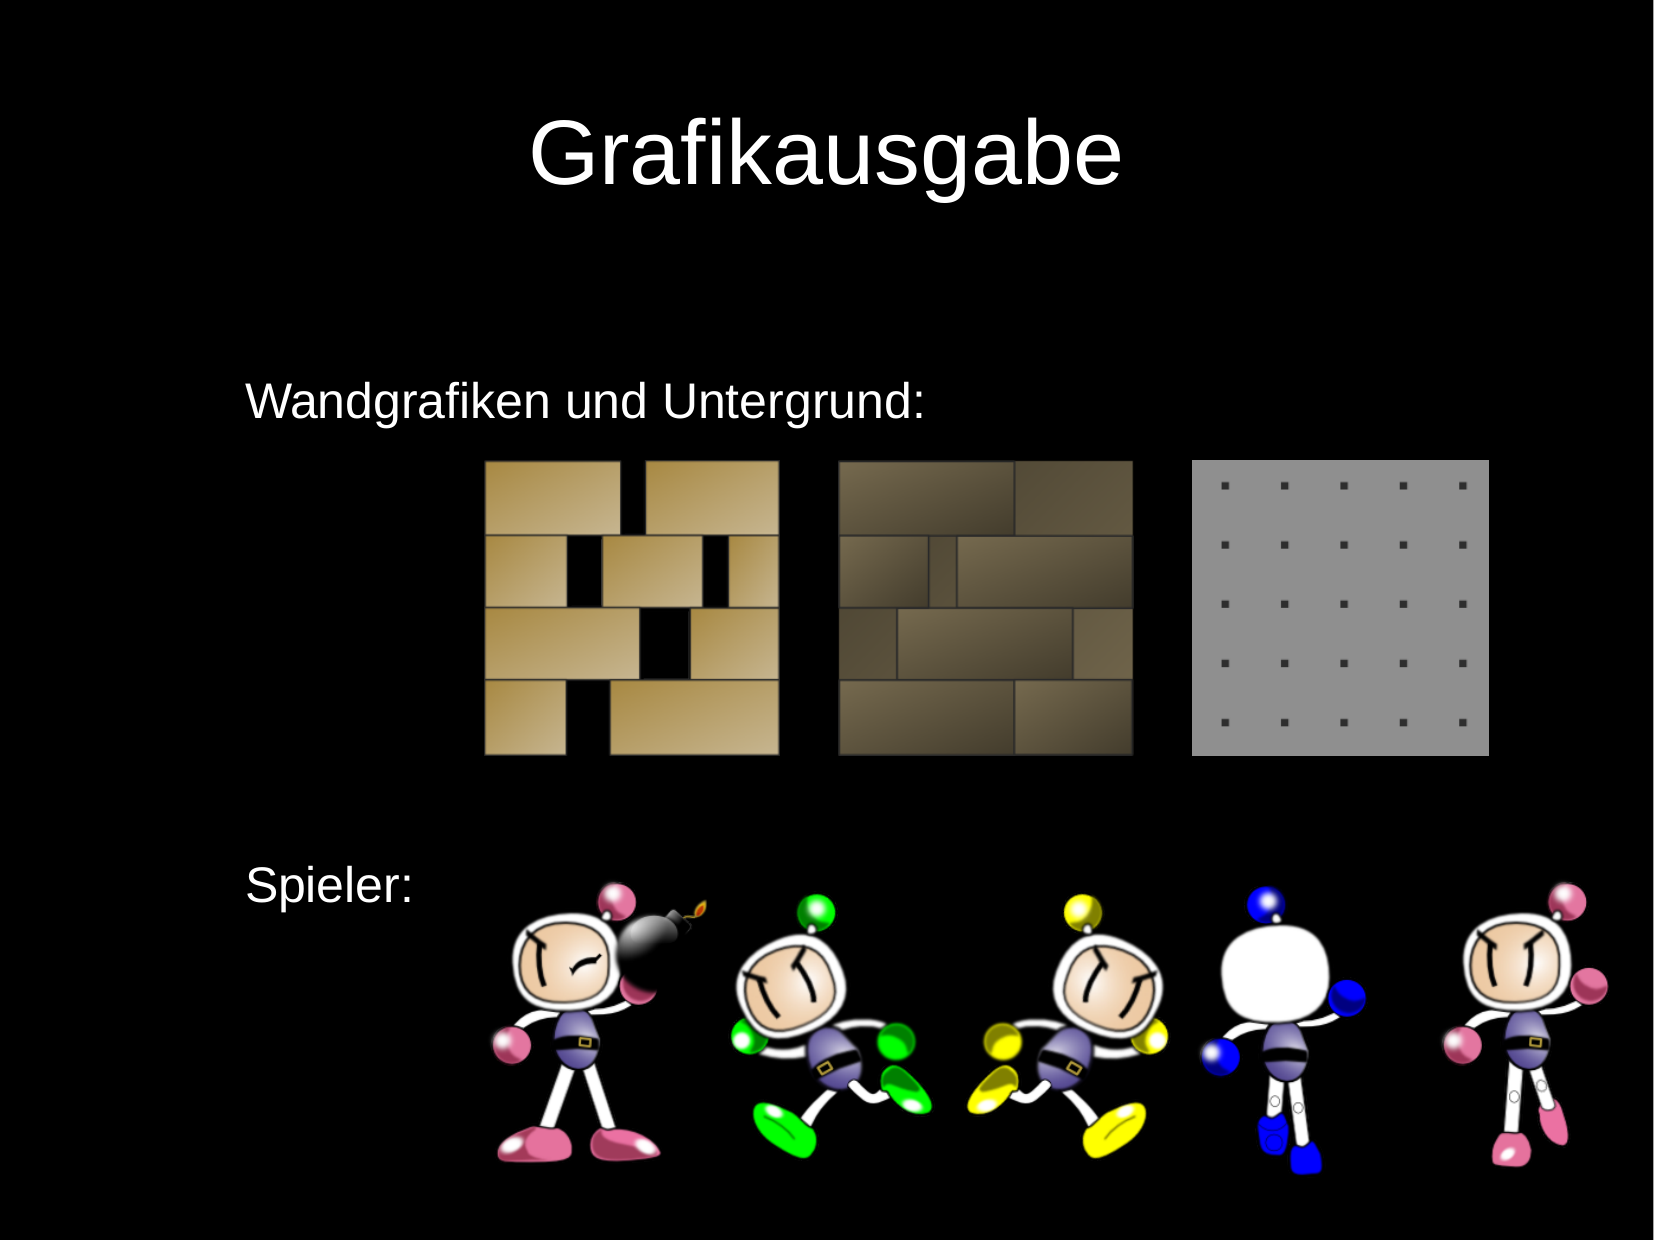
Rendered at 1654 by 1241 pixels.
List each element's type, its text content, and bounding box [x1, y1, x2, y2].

text_box Wandgrafiken und Untergrund: [230, 366, 1016, 437]
picture [838, 460, 1134, 756]
title Grafikausgabe [82, 49, 1571, 257]
text_box Spieler: [230, 850, 514, 921]
picture [1192, 460, 1489, 756]
picture [484, 460, 780, 756]
picture [454, 873, 1654, 1182]
